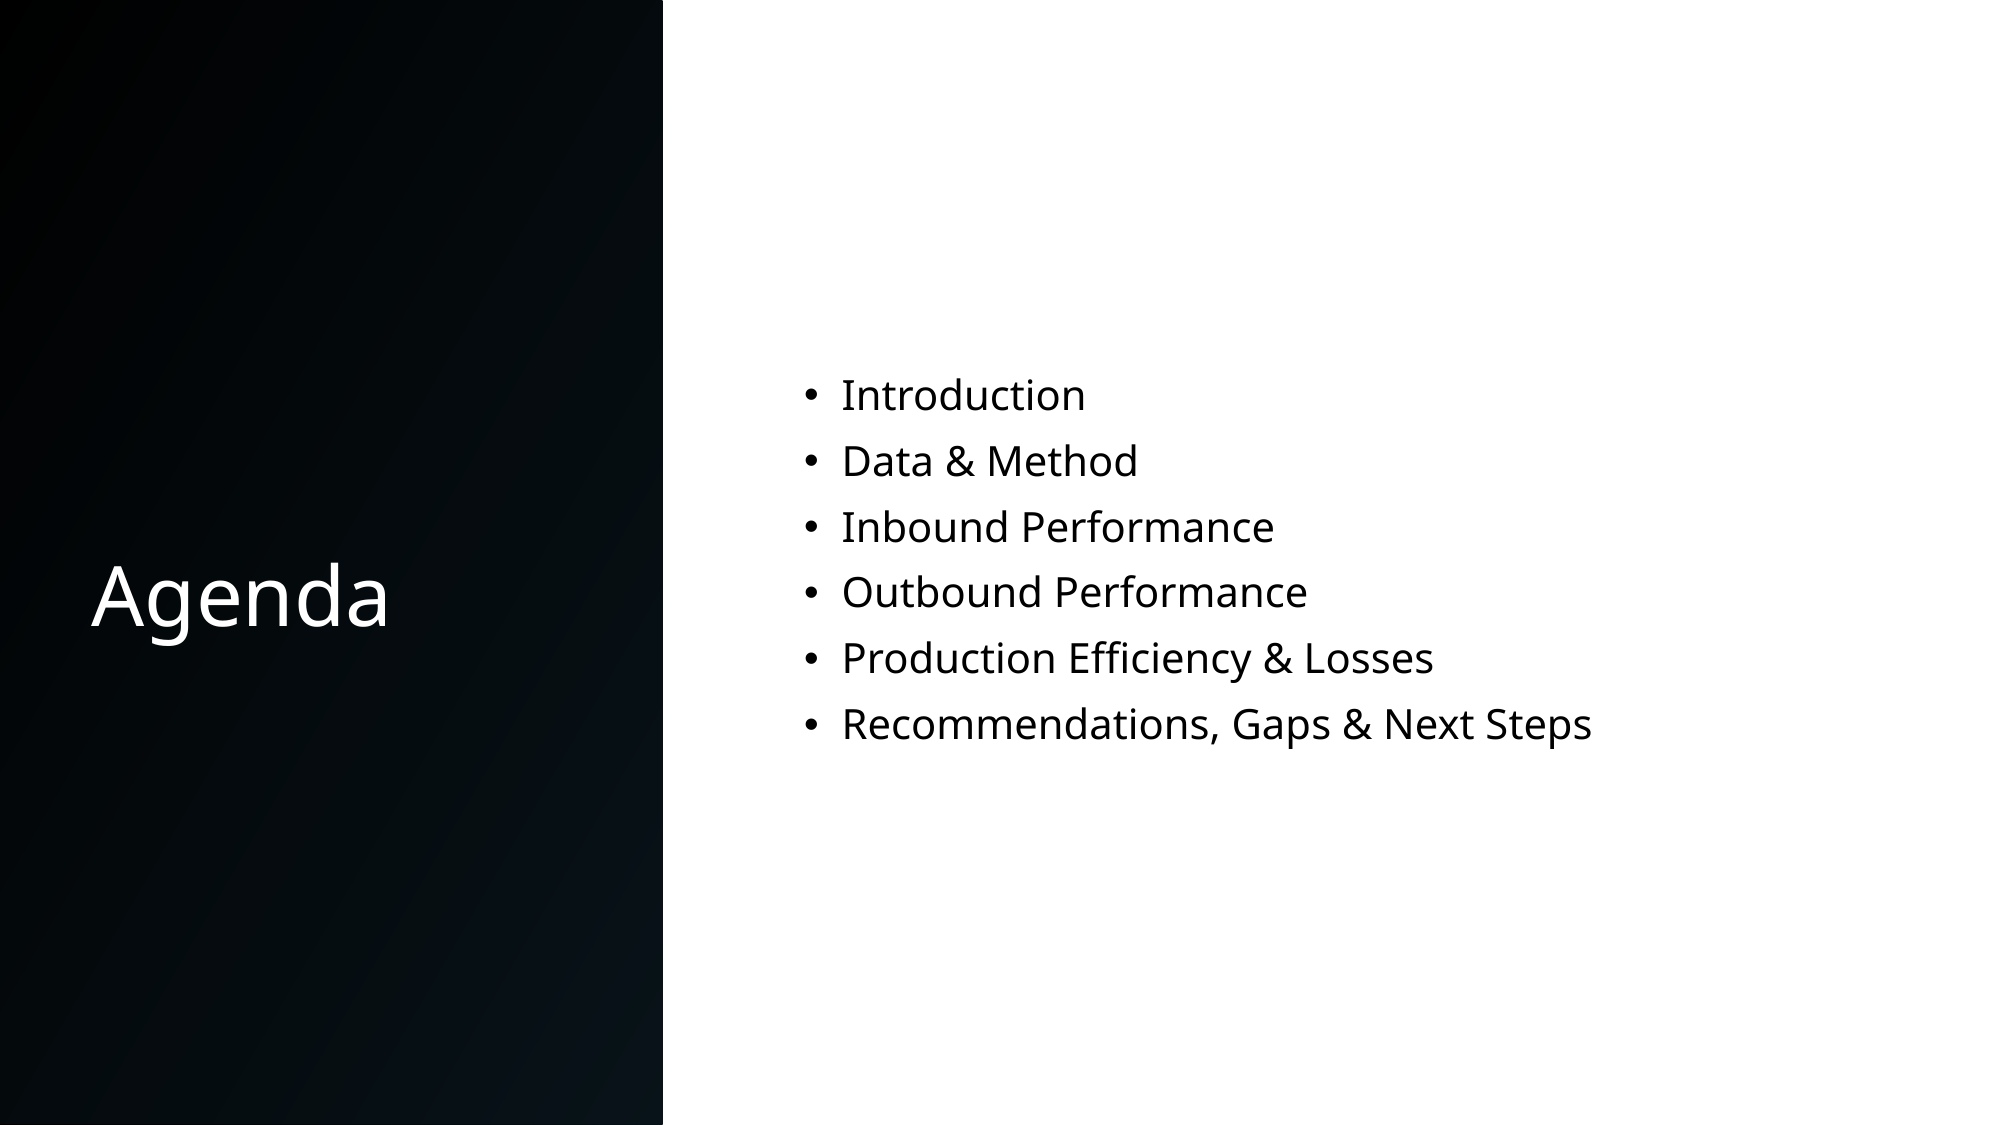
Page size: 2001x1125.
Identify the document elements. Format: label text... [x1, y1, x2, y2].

list Introduction Data & Method Inbound Performance Outbound Performance Production Efficiency & Losses Recommendations, Gaps & Next Steps [789, 106, 1865, 1017]
text_box [0, 0, 2000, 1125]
title Agenda [76, 96, 602, 652]
